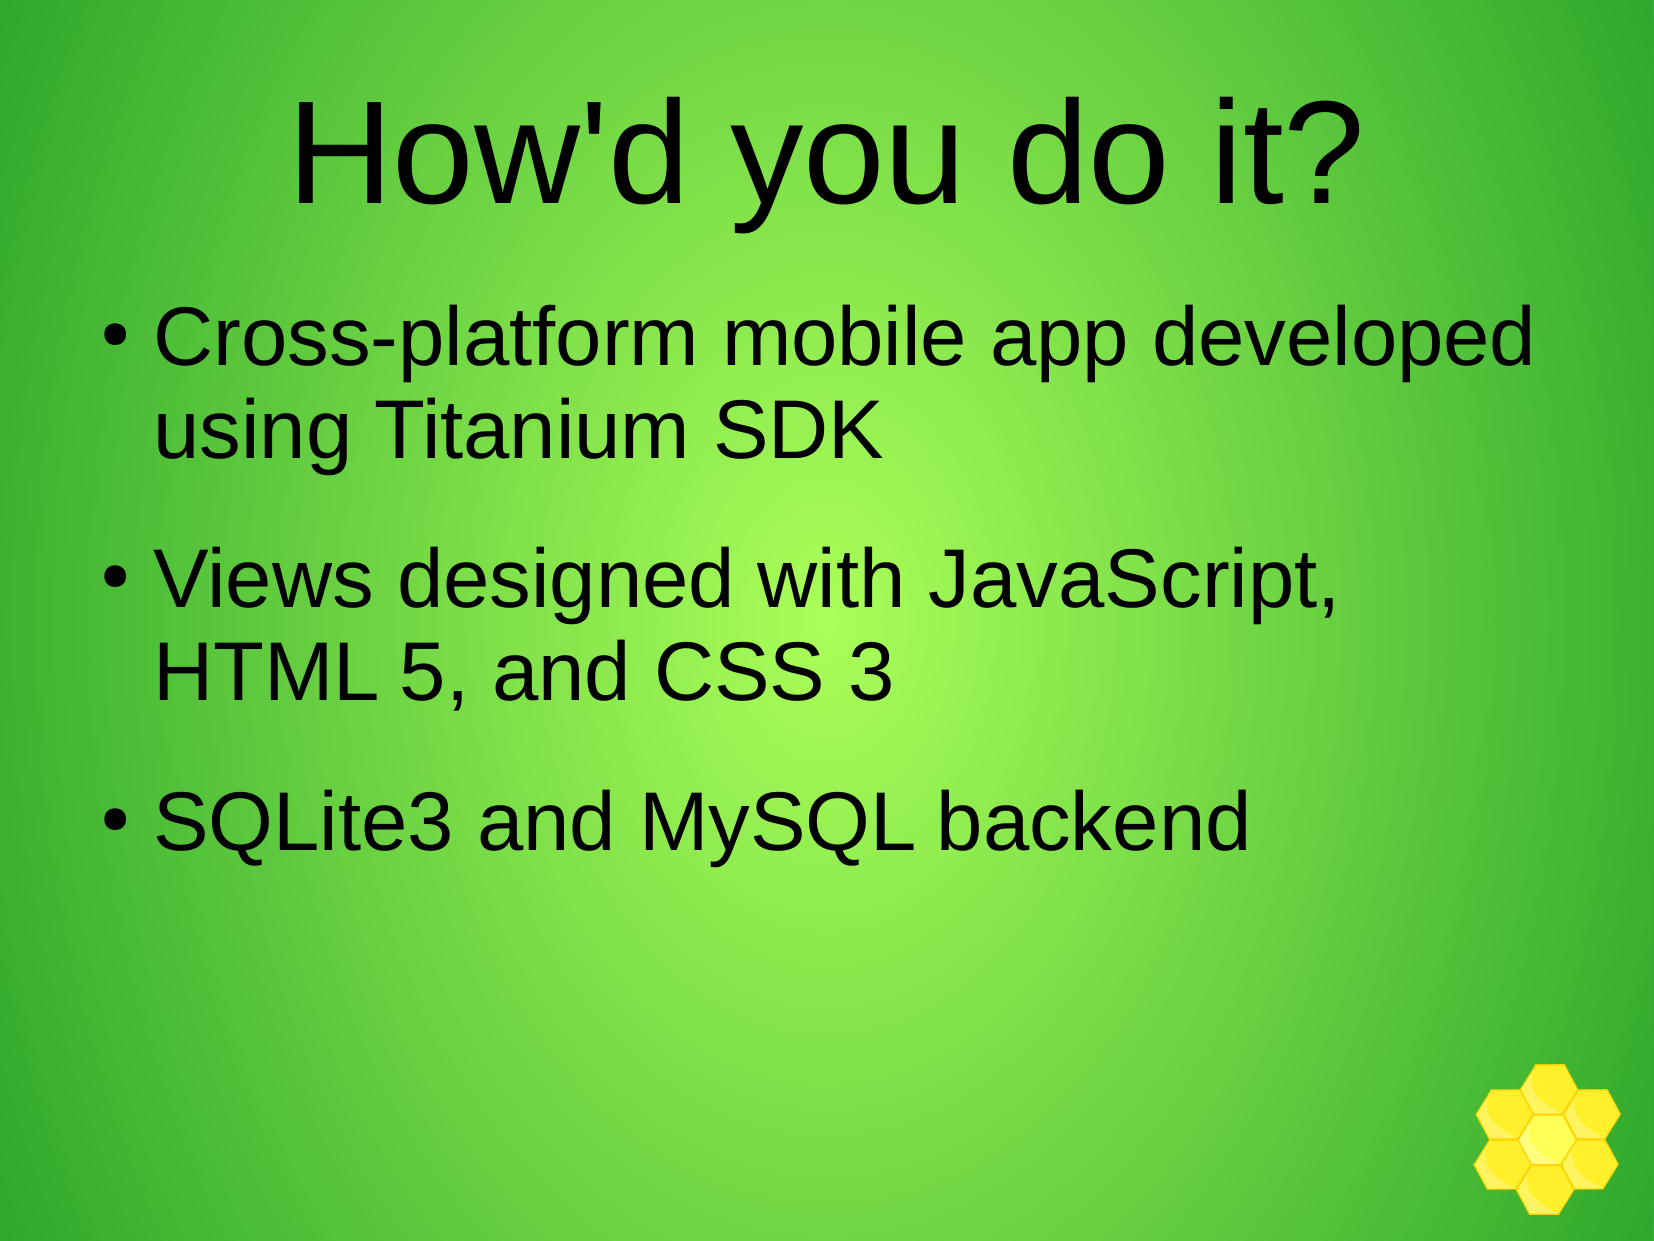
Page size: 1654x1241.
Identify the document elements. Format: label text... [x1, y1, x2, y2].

list Cross-platform mobile app developed using Titanium SDK Views designed with JavaScript, HTML 5, and CSS 3 SQLite3 and MySQL backend [82, 290, 1571, 1010]
picture [1473, 1064, 1621, 1216]
title How'd you do it? [82, 49, 1571, 257]
